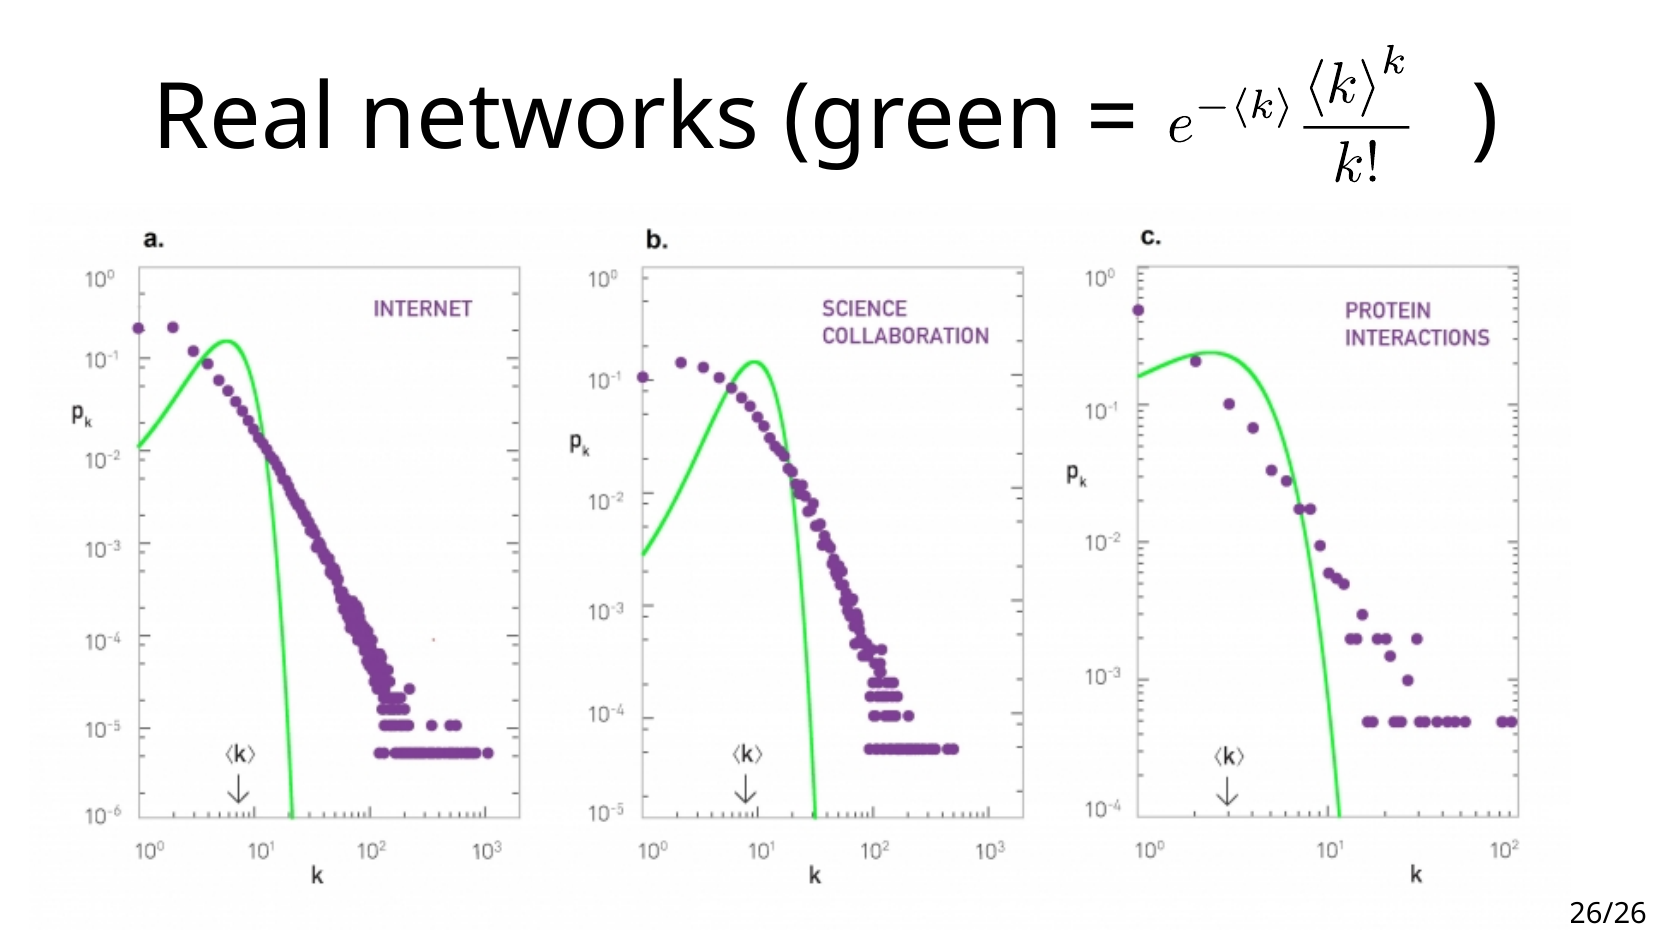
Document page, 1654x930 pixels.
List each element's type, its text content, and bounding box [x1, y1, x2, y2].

picture [29, 203, 1571, 930]
text_box [1166, 44, 1410, 183]
title Real networks (green = ) [82, 1, 1571, 203]
